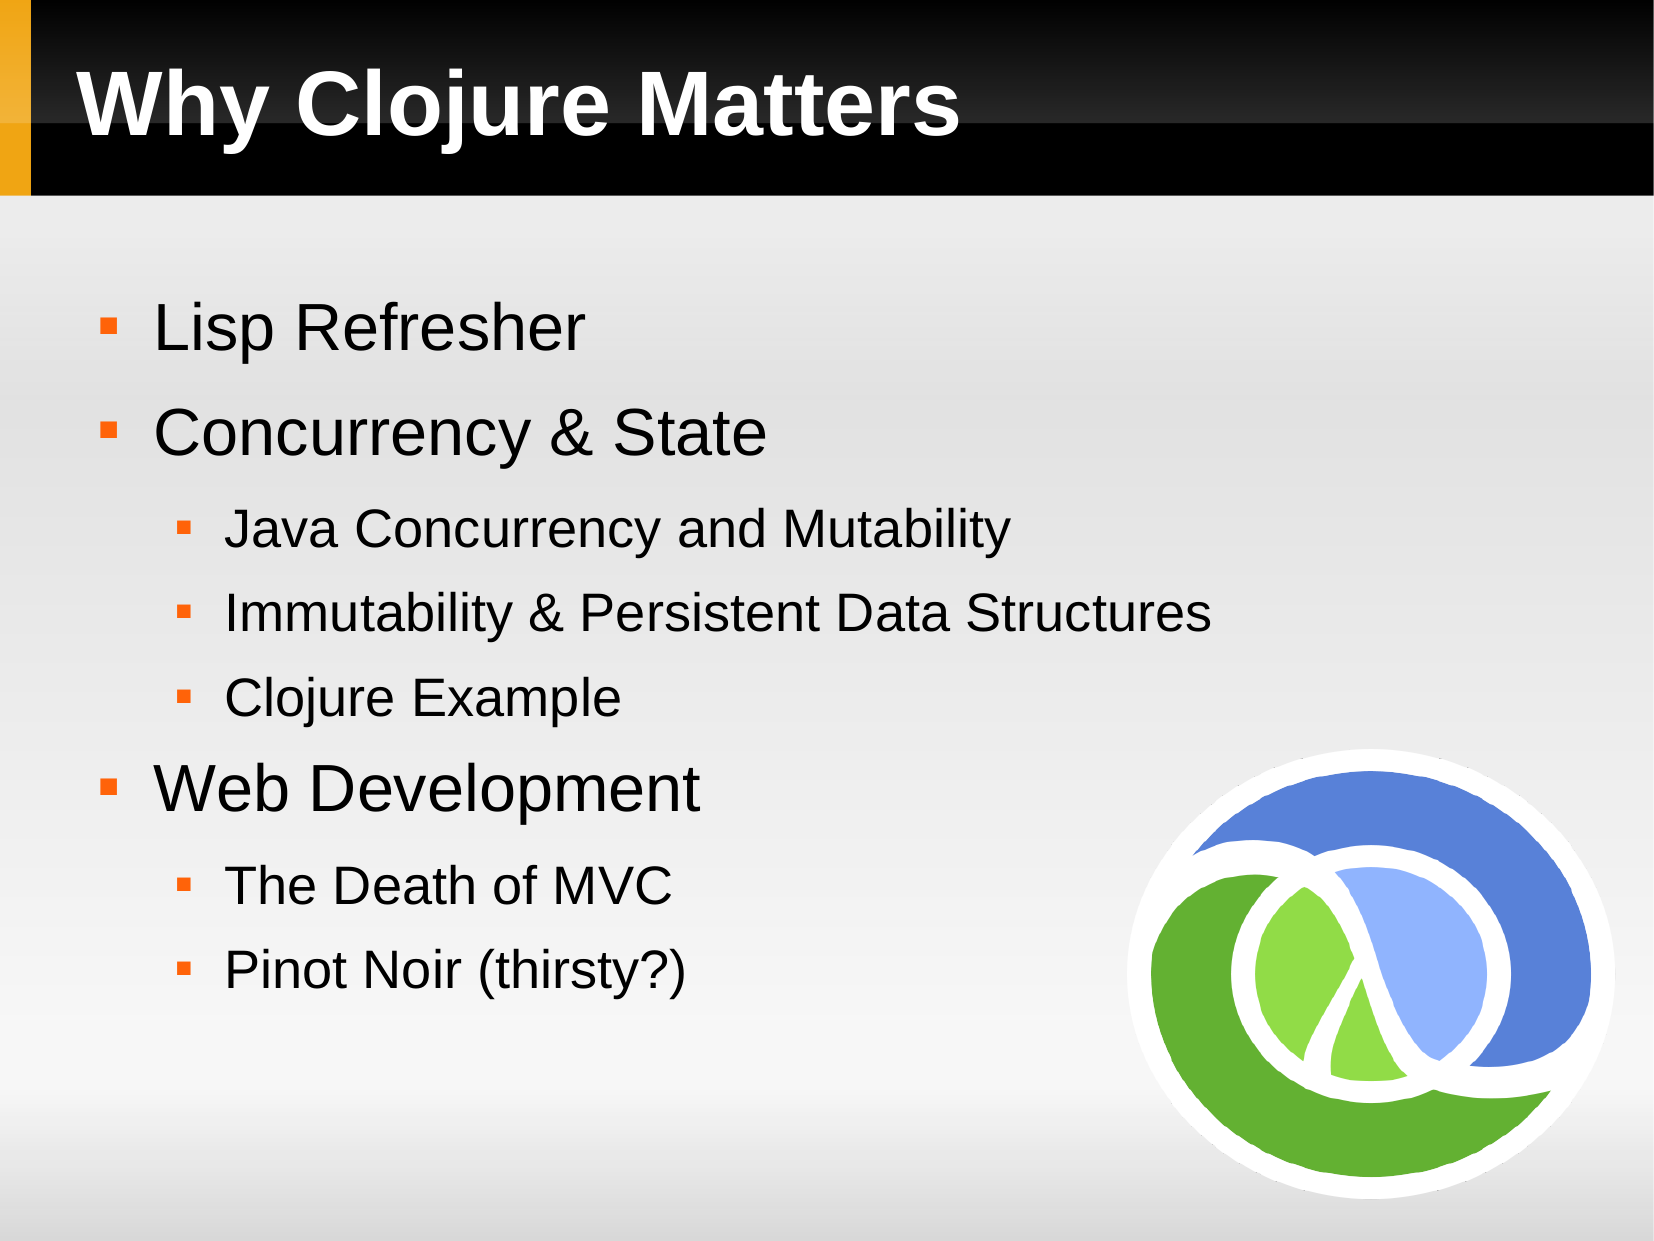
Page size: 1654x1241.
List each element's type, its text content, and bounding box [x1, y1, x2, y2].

title Why Clojure Matters [76, 0, 1565, 208]
list Lisp Refresher Concurrency & State Java Concurrency and Mutability Immutability & Persistent Data Structures Clojure Example Web Development The Death of MVC Pinot Noir (thirsty?) [82, 290, 1276, 1094]
picture [0, 0, 1654, 1241]
